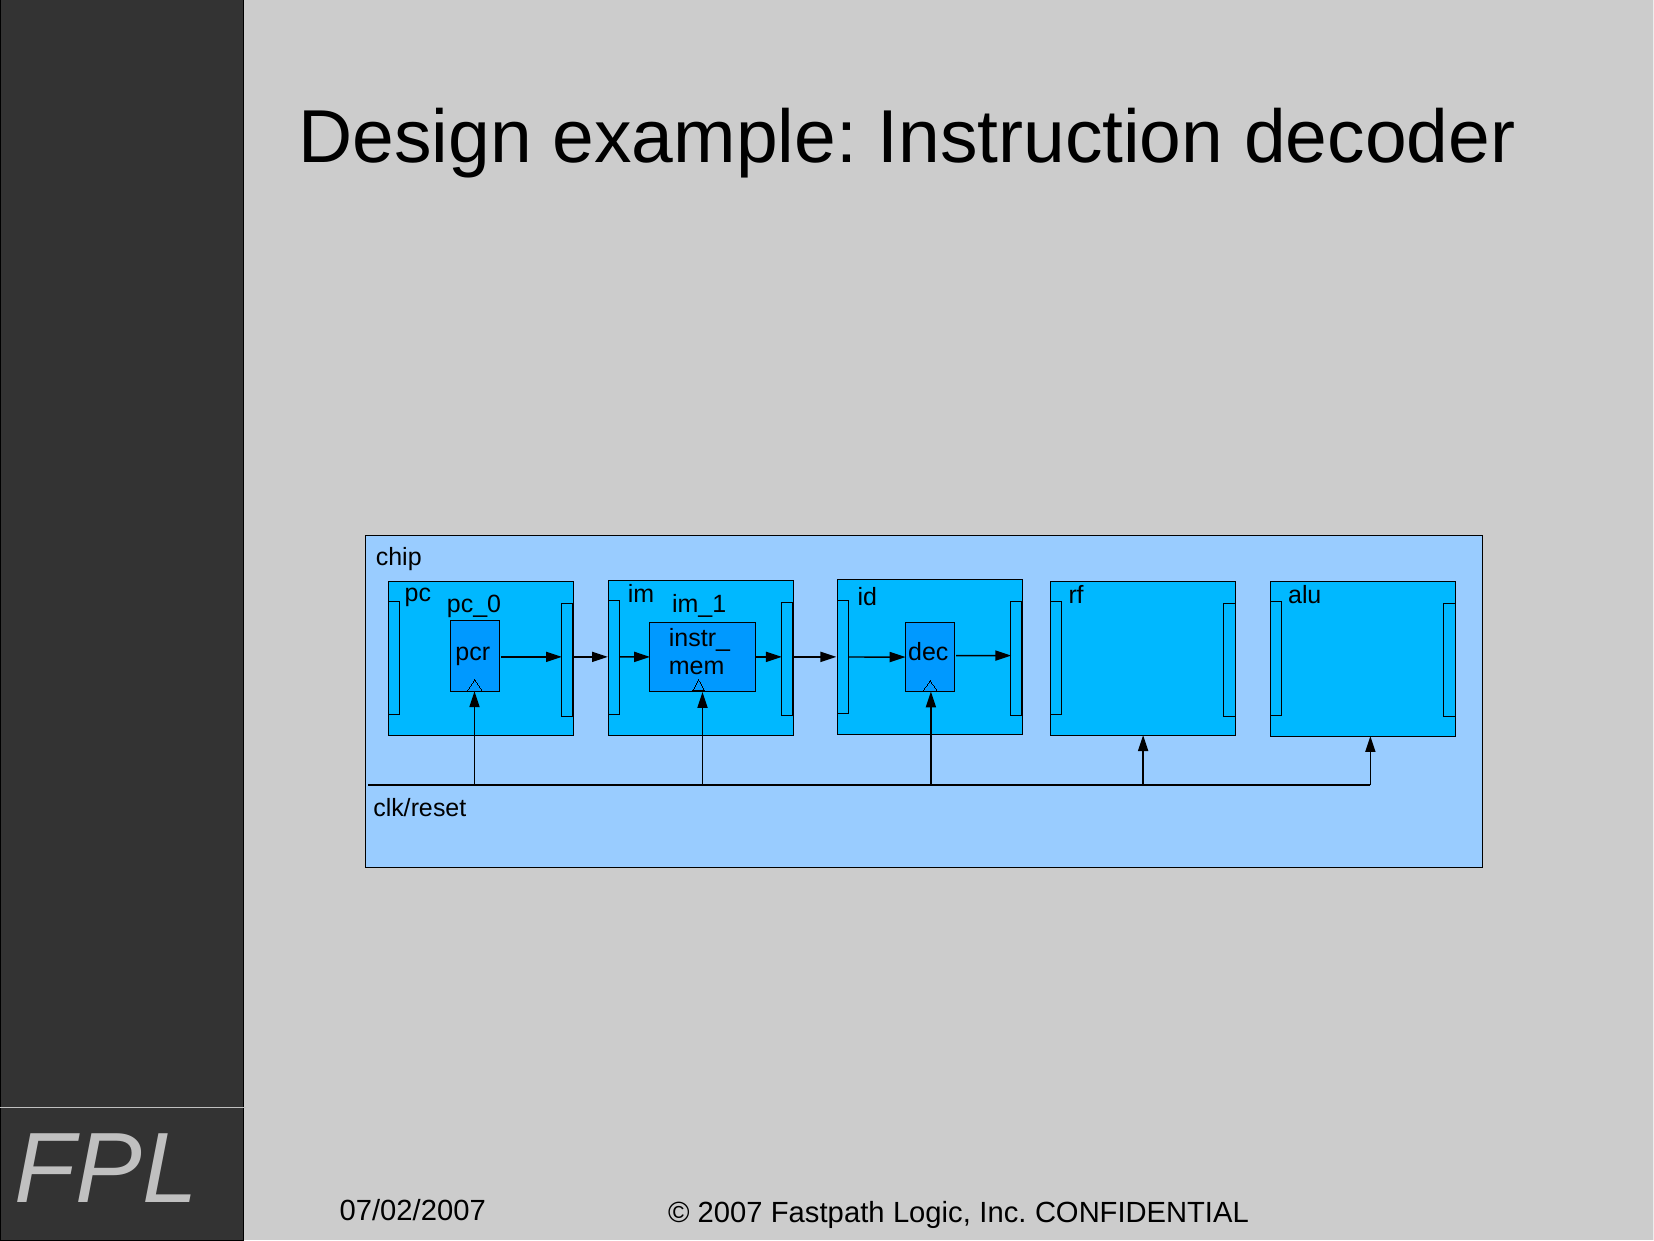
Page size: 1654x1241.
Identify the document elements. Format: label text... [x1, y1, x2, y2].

text_box pc [389, 588, 432, 624]
text_box im [613, 572, 676, 625]
text_box id [842, 574, 925, 627]
text_box chip [361, 535, 453, 588]
text_box [365, 535, 1483, 868]
text_box pc_0 [432, 581, 527, 634]
title Design example: Instruction decoder [201, 47, 1614, 225]
text_box rf [1053, 573, 1136, 626]
text_box clk/reset [358, 786, 498, 839]
text_box dec [893, 630, 971, 683]
text_box pcr [440, 634, 517, 683]
text_box im_1 [657, 582, 753, 635]
text_box instr_ mem [654, 616, 762, 706]
text_box alu [1273, 573, 1356, 626]
